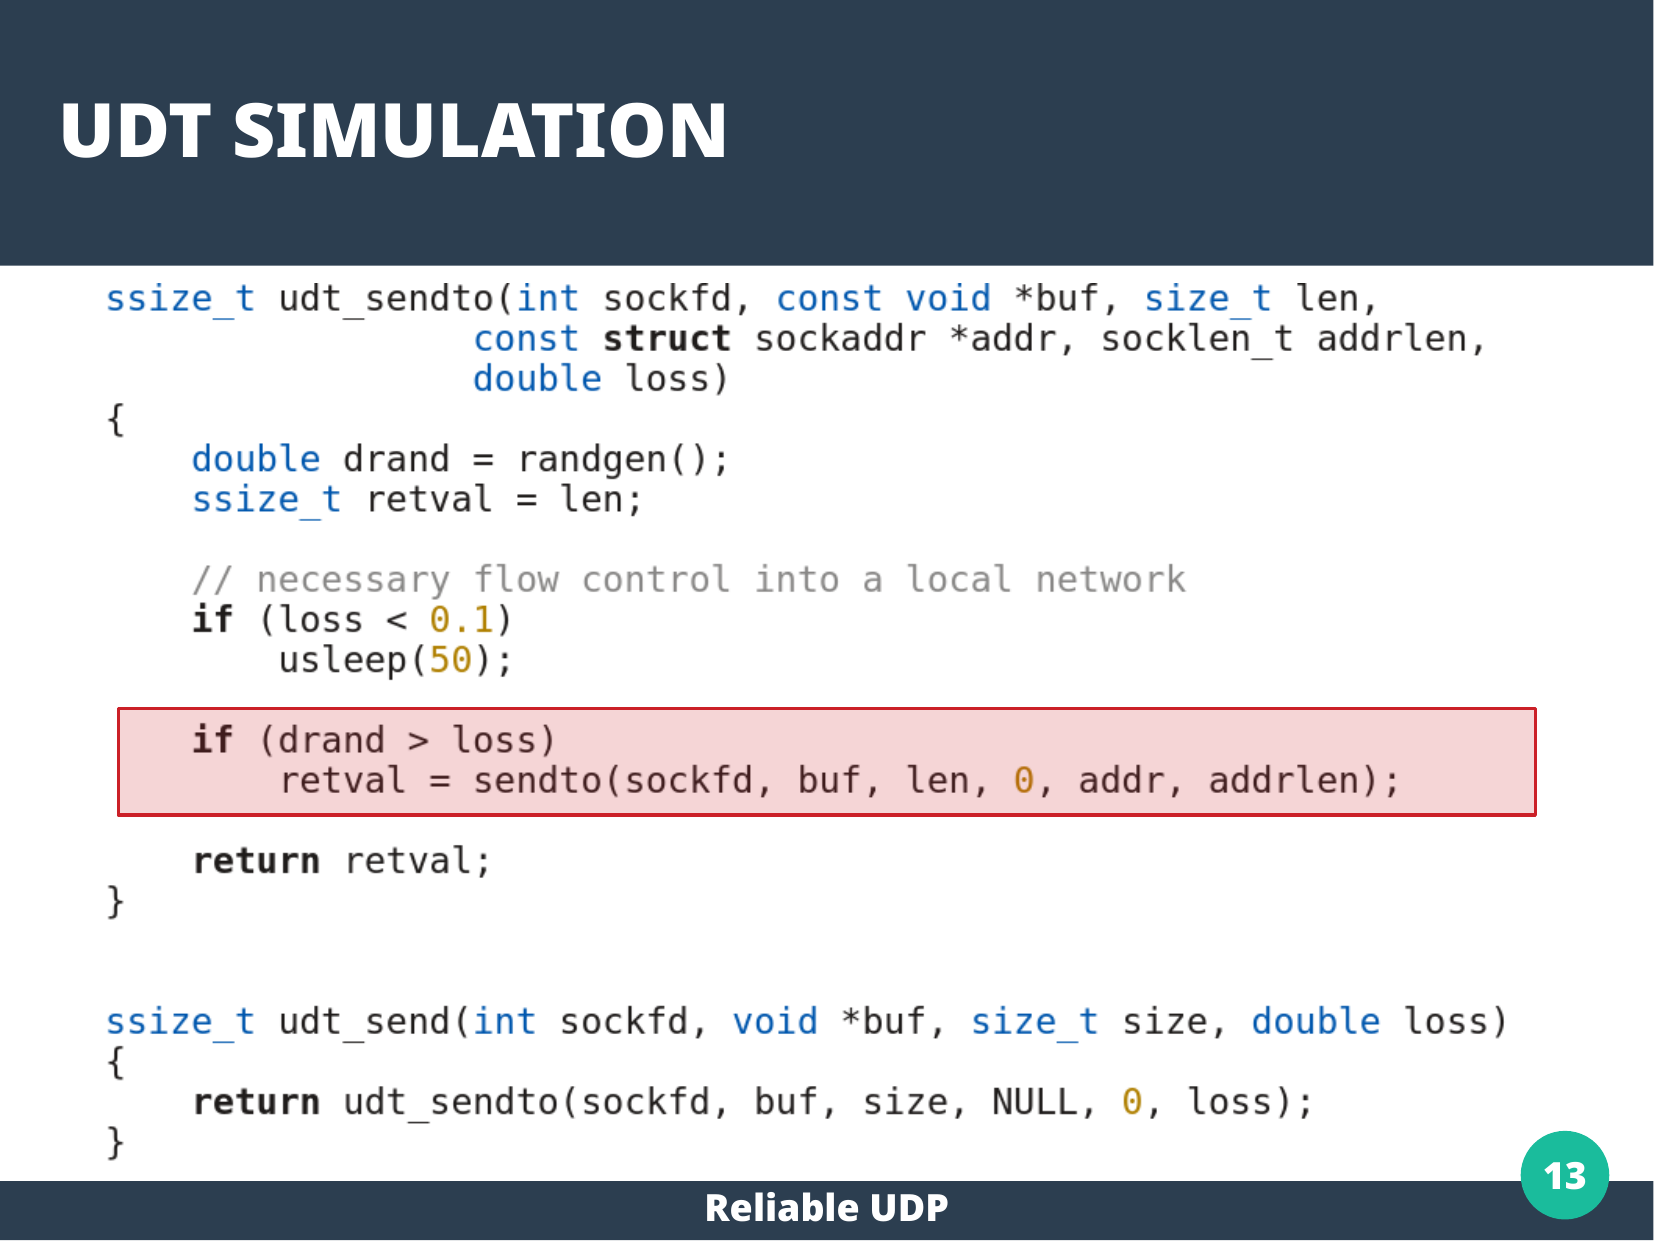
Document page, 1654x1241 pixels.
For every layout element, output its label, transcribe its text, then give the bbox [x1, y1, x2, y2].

text_box [118, 708, 1536, 815]
title UDT SIMULATION [59, 49, 1595, 207]
picture [102, 283, 1518, 1170]
